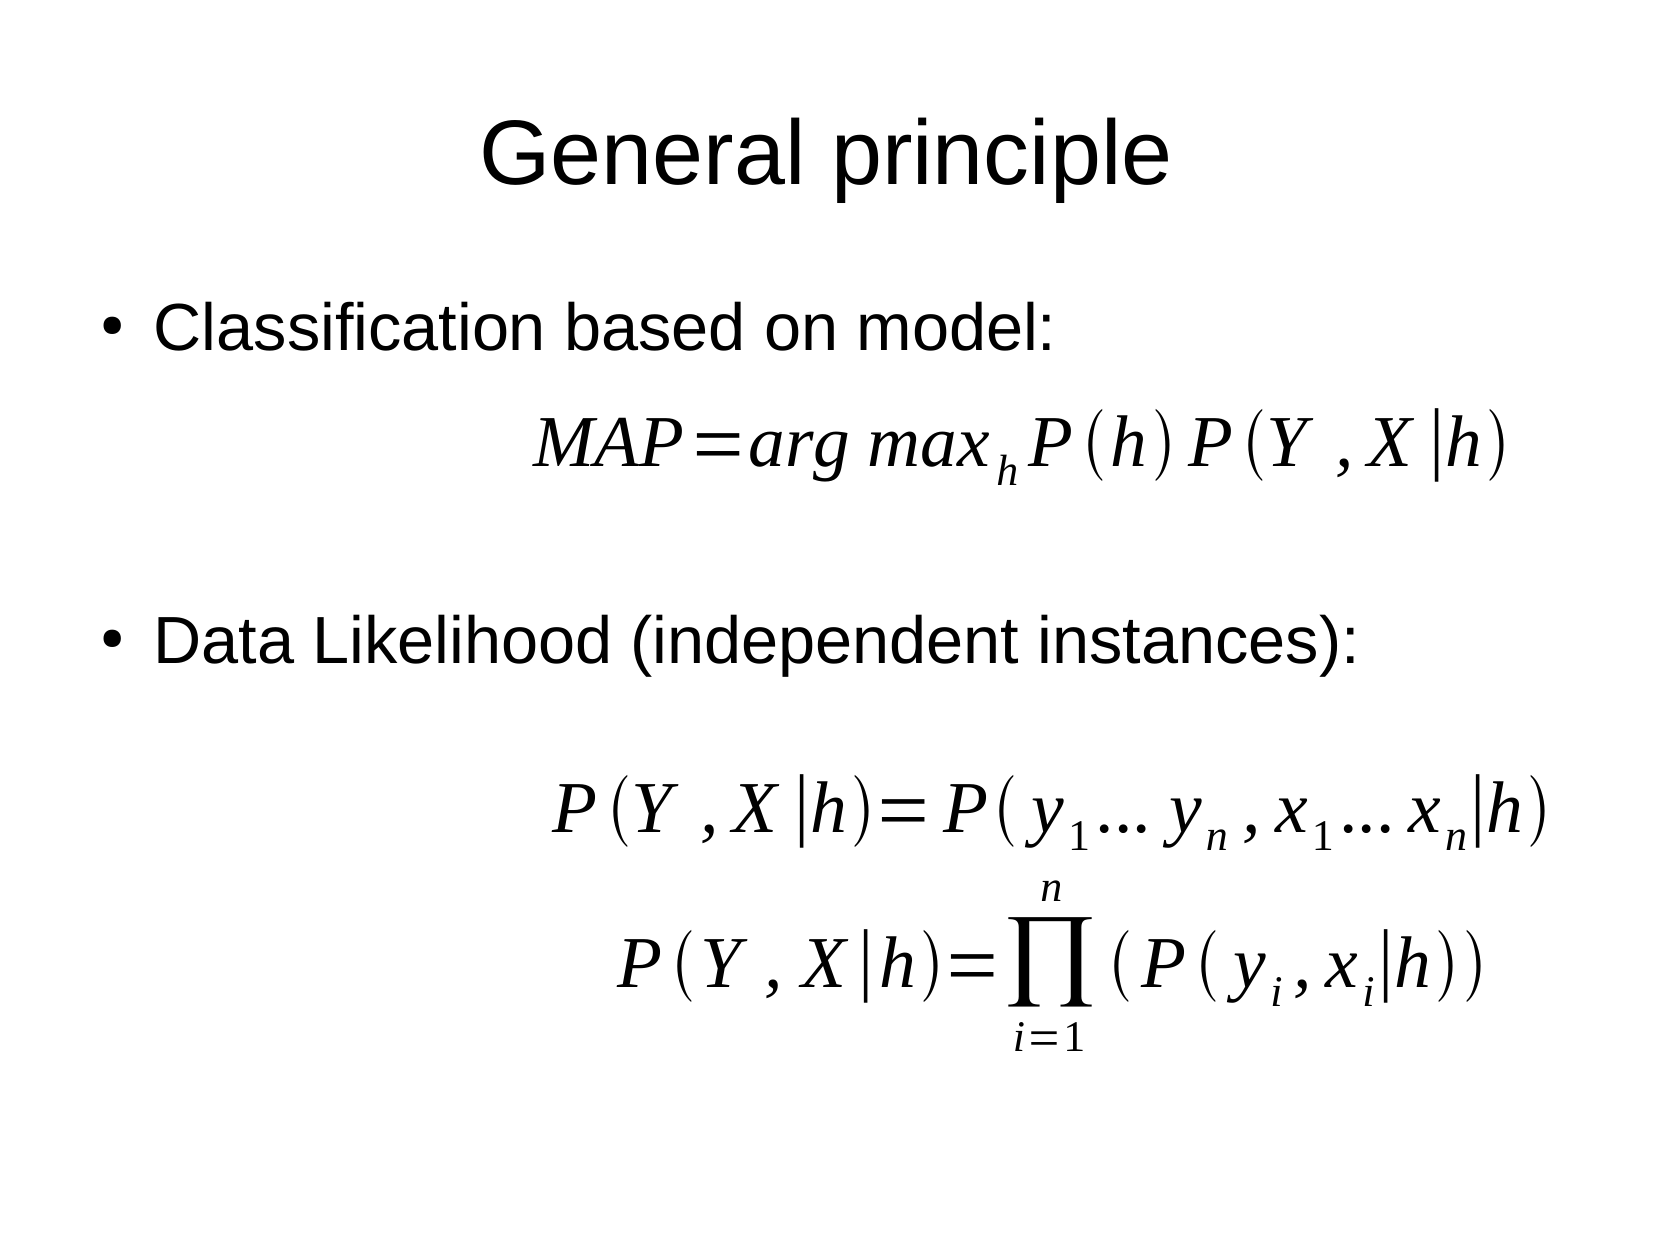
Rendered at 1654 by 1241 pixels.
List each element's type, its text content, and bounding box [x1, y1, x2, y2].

list Classification based on model: Data Likelihood (independent instances): [82, 290, 1571, 1109]
chart [530, 768, 1569, 1060]
title General principle [82, 56, 1571, 250]
chart [510, 402, 1528, 495]
